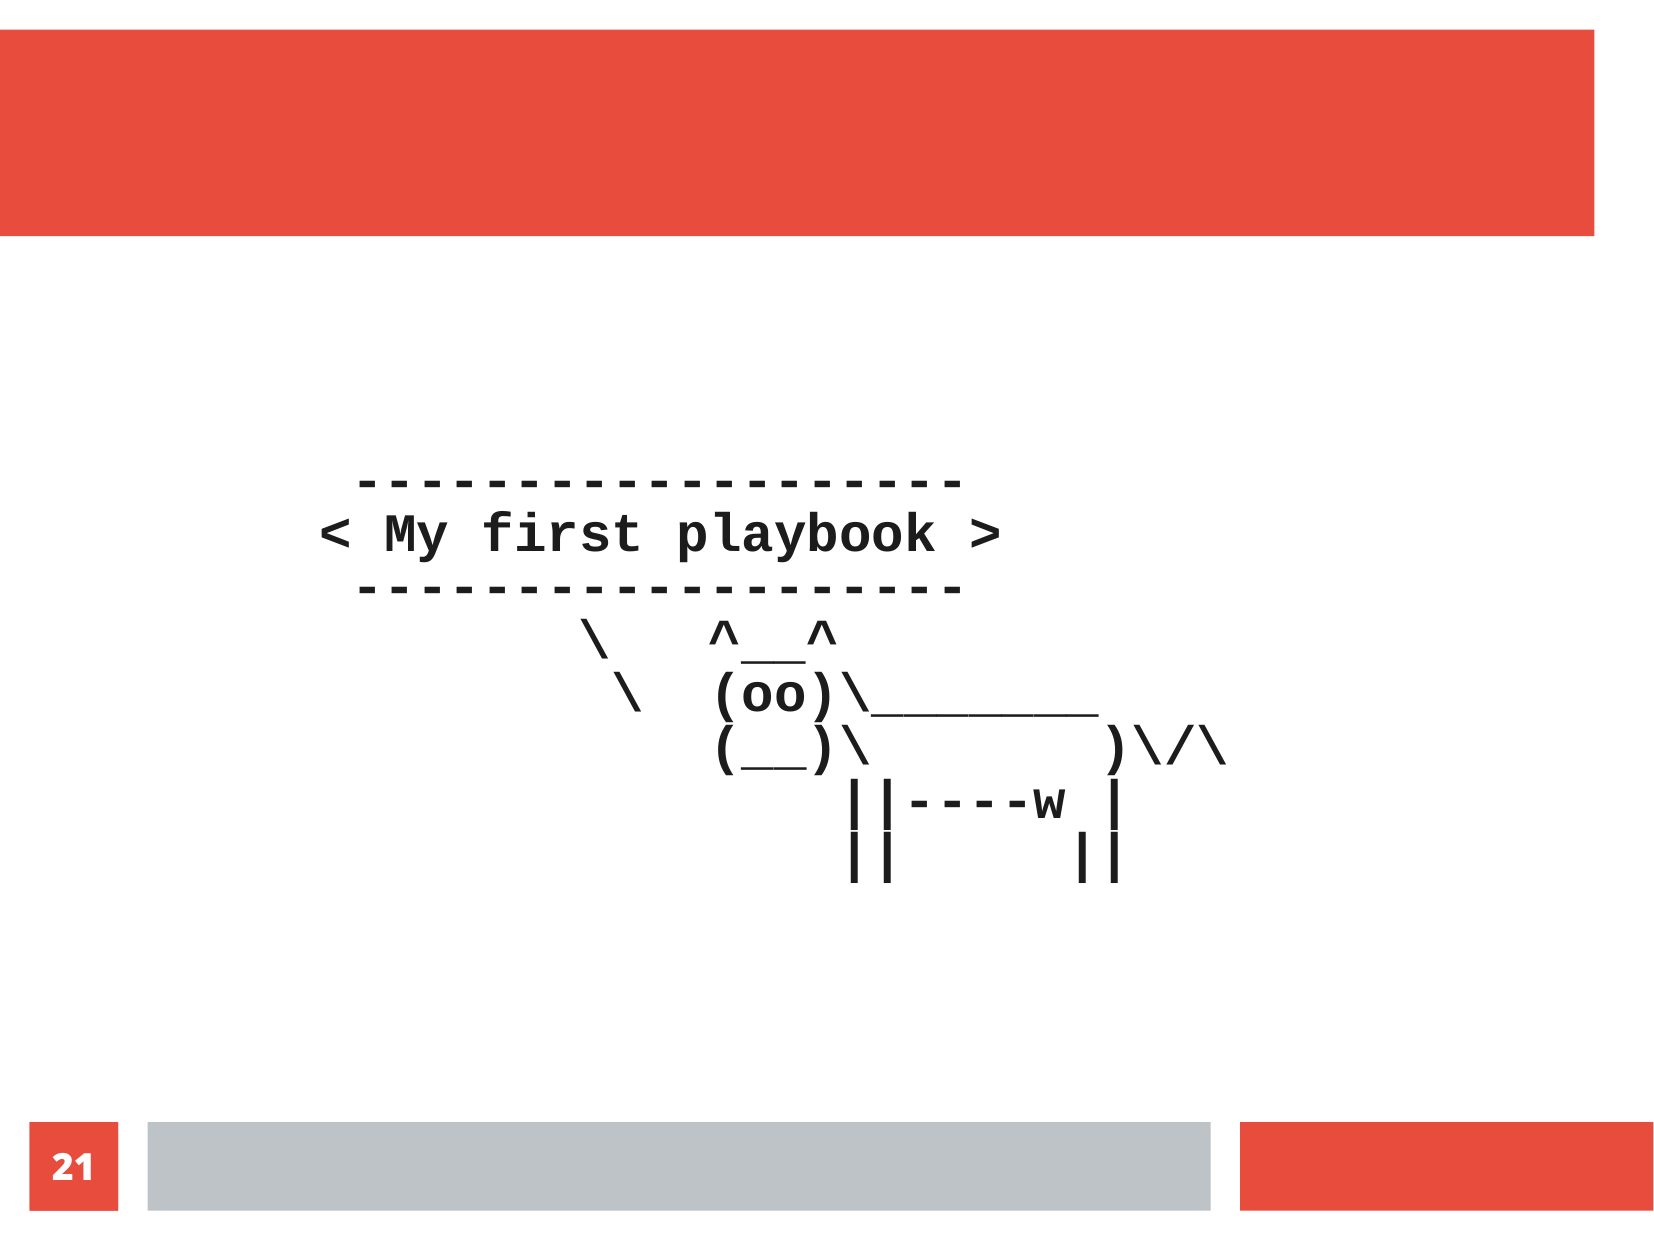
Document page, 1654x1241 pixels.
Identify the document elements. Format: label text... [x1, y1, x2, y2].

list ------------------- < My first playbook > ------------------- \ ^__^ \ (oo)\_______ (__)\ )\/\ ||----w | || || [59, 324, 1565, 1093]
